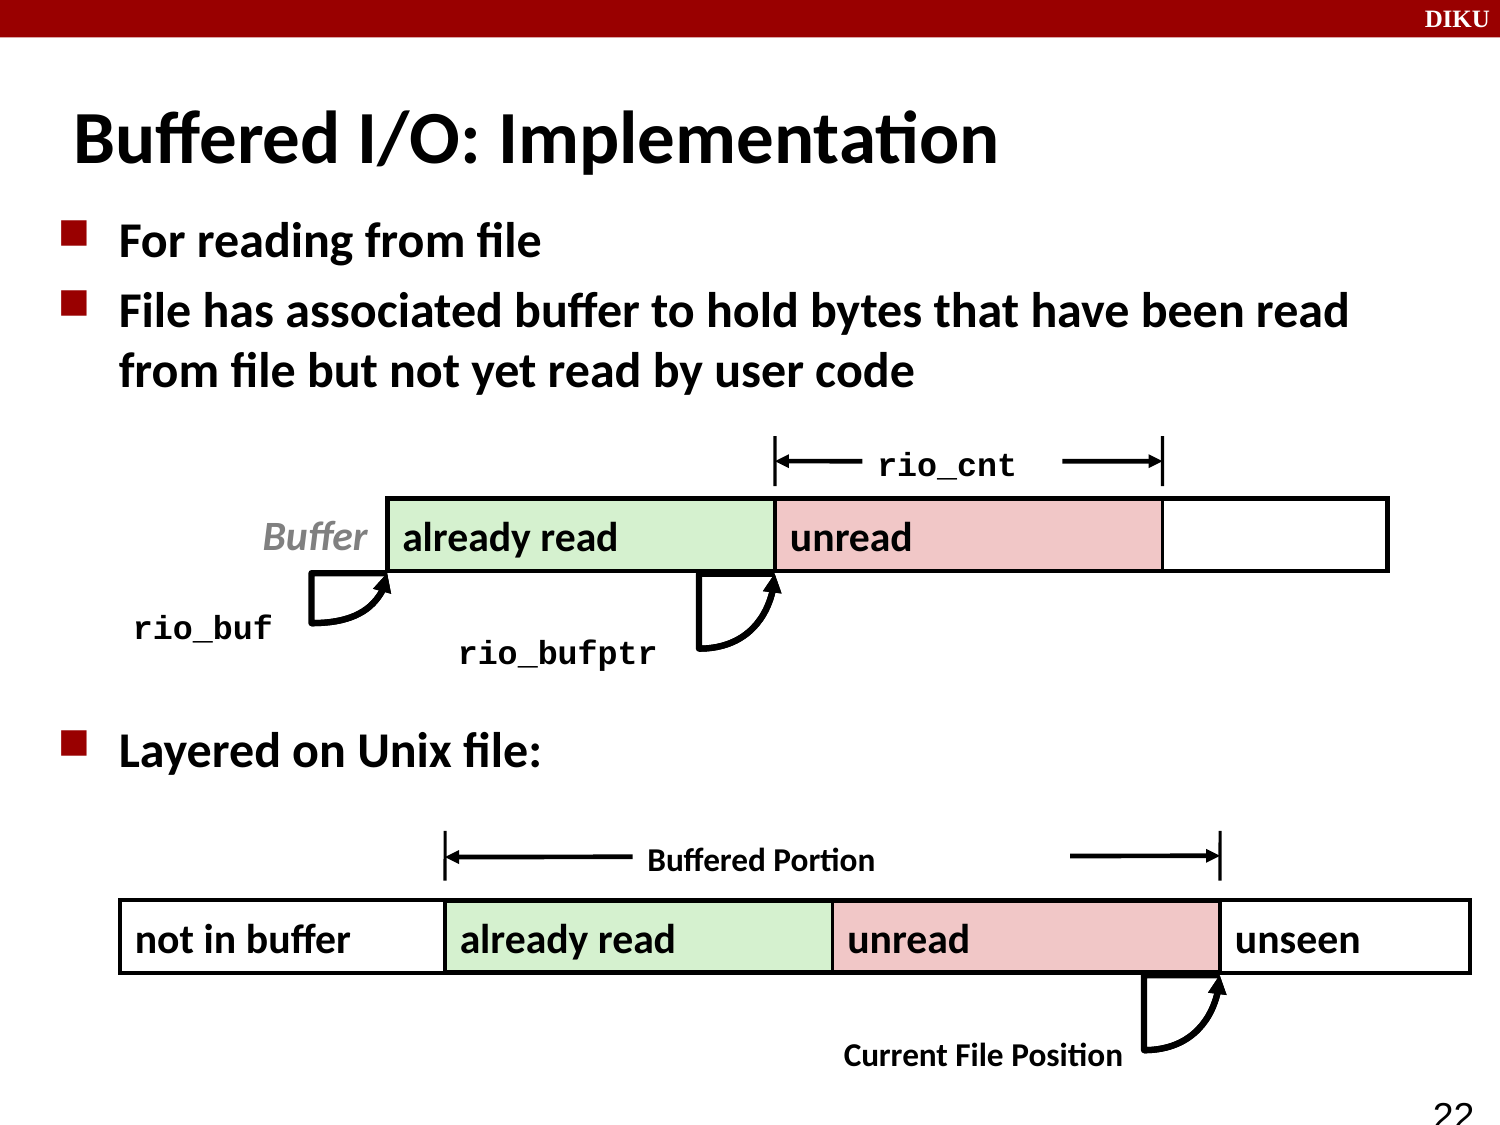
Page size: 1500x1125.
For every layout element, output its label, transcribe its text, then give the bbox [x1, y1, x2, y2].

text_box unread [833, 903, 1219, 970]
text_box unseen [1219, 900, 1470, 973]
text_box already read [445, 903, 833, 970]
text_box already read [390, 501, 775, 569]
text_box rio_buf [118, 598, 289, 654]
text_box rio_cnt [862, 436, 1063, 491]
text_box For reading from file File has associated buffer to hold bytes that have been read from file but not yet read by user code Layered on Unix file: [47, 200, 1411, 850]
text_box Current File Position [713, 1025, 1139, 1080]
text_box Buffered I/O: Implementation [58, 71, 1304, 197]
text_box rio_bufptr [443, 623, 706, 679]
text_box Buffered Portion [632, 830, 1070, 886]
text_box Buffer [247, 501, 383, 567]
text_box not in buffer [120, 900, 445, 973]
